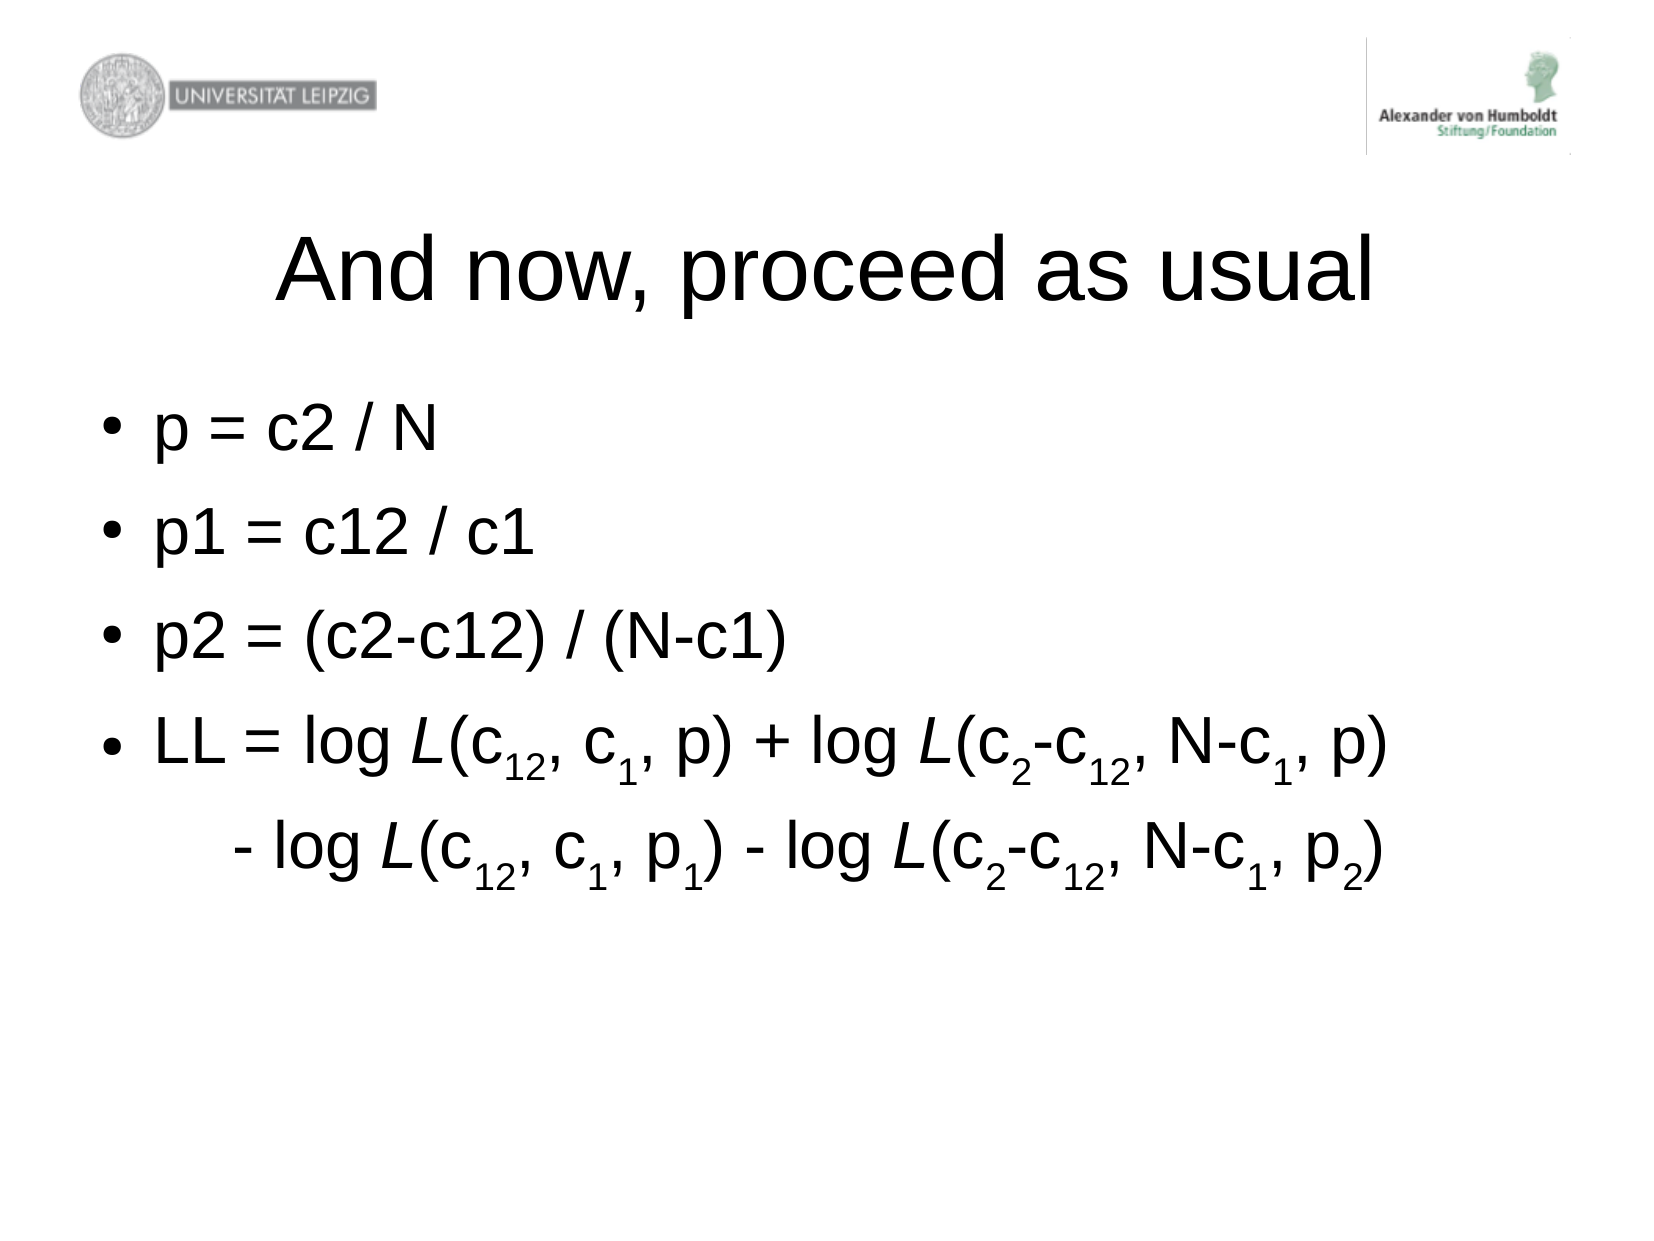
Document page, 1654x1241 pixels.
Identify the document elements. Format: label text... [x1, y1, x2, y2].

picture [76, 49, 383, 144]
picture [1365, 37, 1572, 155]
list p = c2 / N p1 = c12 / c1 p2 = (c2-c12) / (N-c1) LL = log L(c12, c1, p) + log L(c2-c12, N-c1, p) - log L(c12, c1, p1) - log L(c2-c12, N-c1, p2) [82, 390, 1571, 1110]
title And now, proceed as usual [82, 165, 1571, 373]
